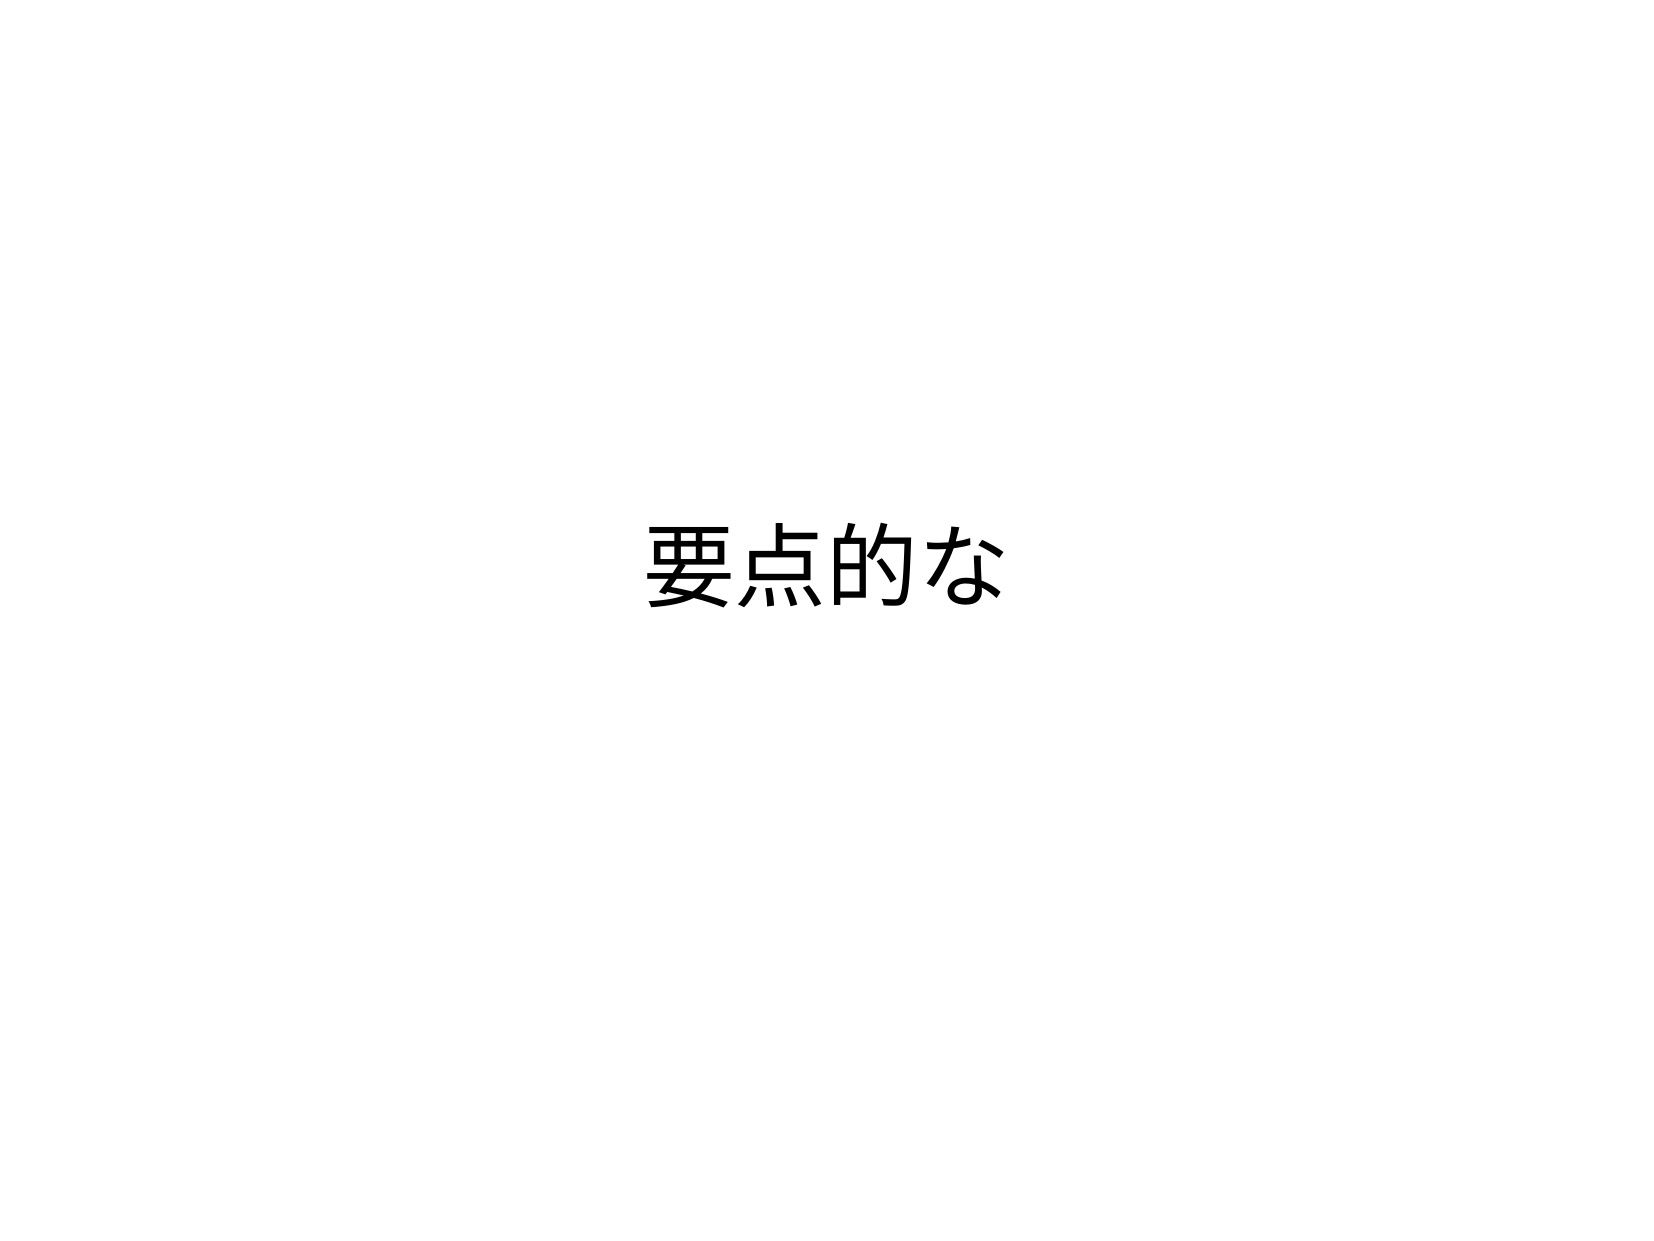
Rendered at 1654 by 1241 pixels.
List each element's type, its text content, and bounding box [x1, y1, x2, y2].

title 要点的な [82, 456, 1571, 664]
